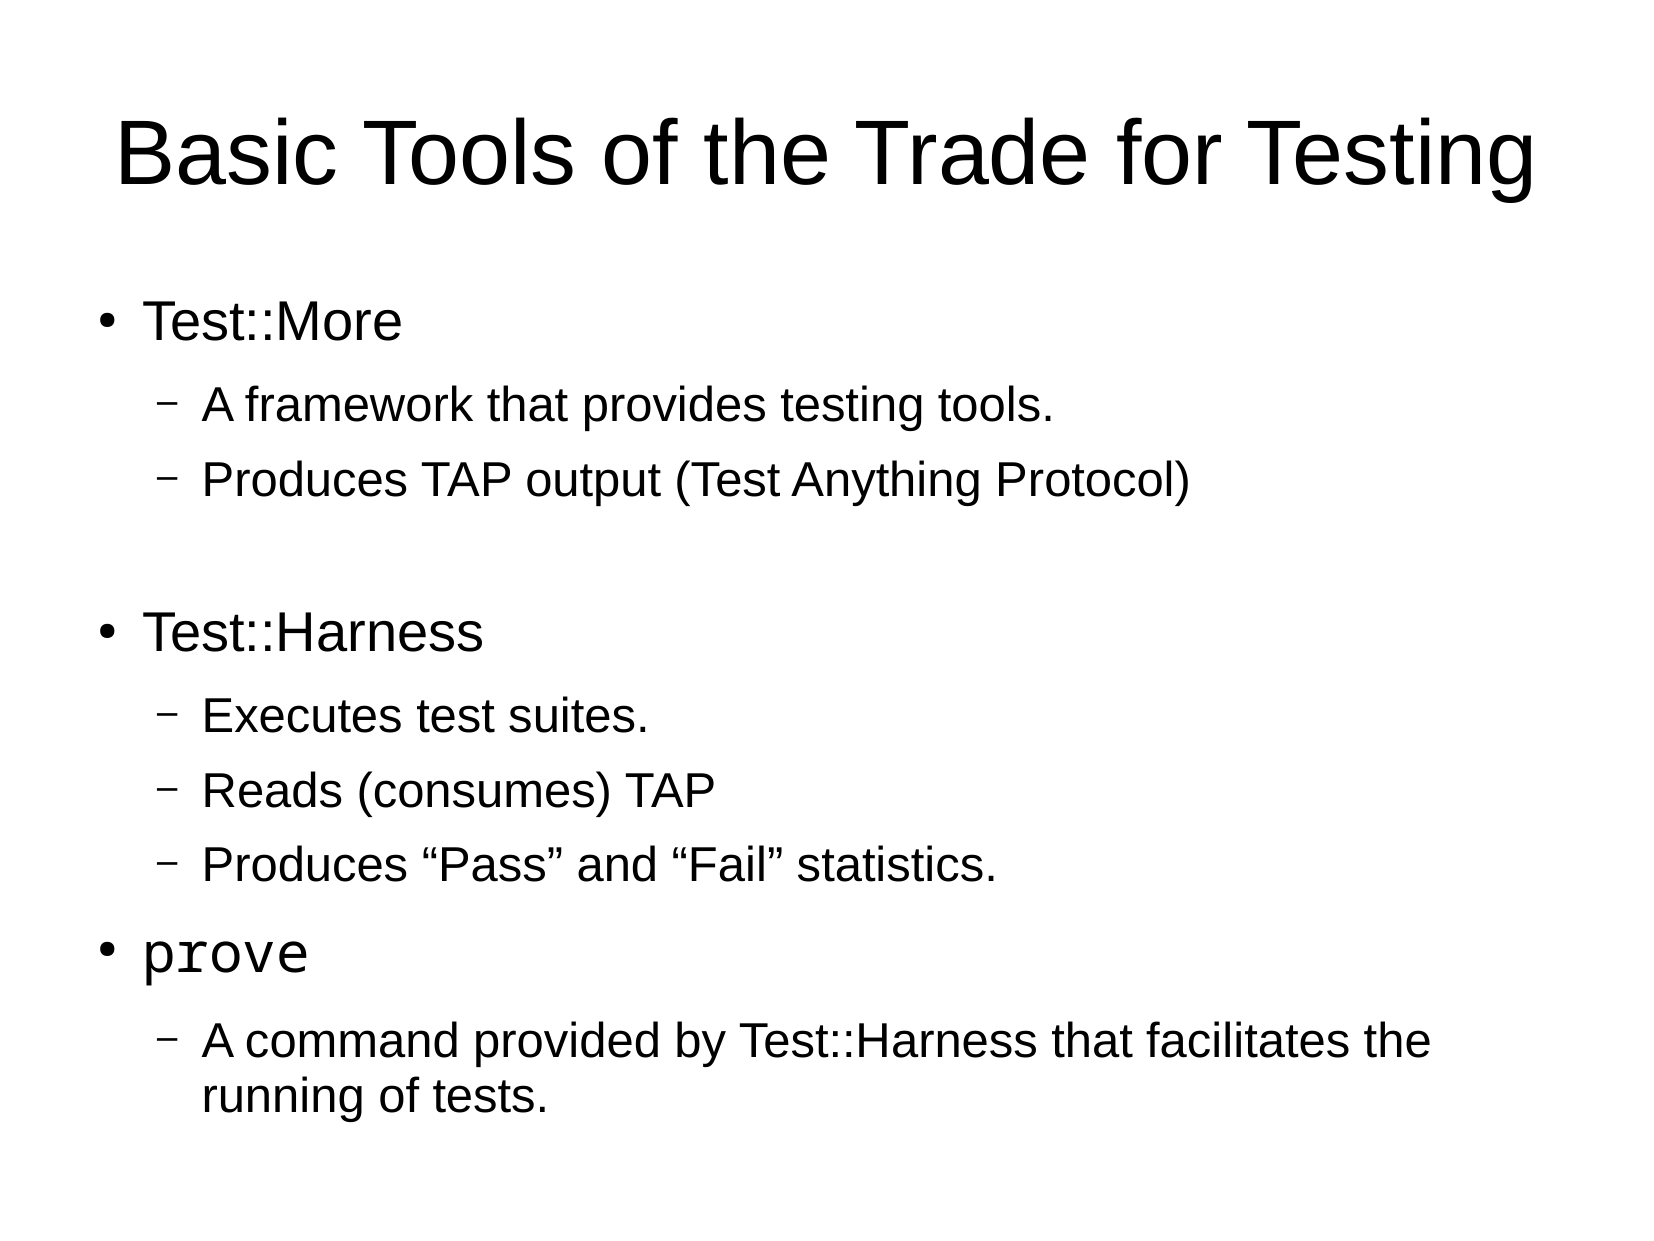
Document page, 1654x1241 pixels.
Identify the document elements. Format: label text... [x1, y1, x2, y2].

list Test::More A framework that provides testing tools. Produces TAP output (Test Anything Protocol) Test::Harness Executes test suites. Reads (consumes) TAP Produces “Pass” and “Fail” statistics. prove A command provided by Test::Harness that facilitates the running of tests. [82, 290, 1571, 1126]
title Basic Tools of the Trade for Testing [82, 49, 1571, 257]
